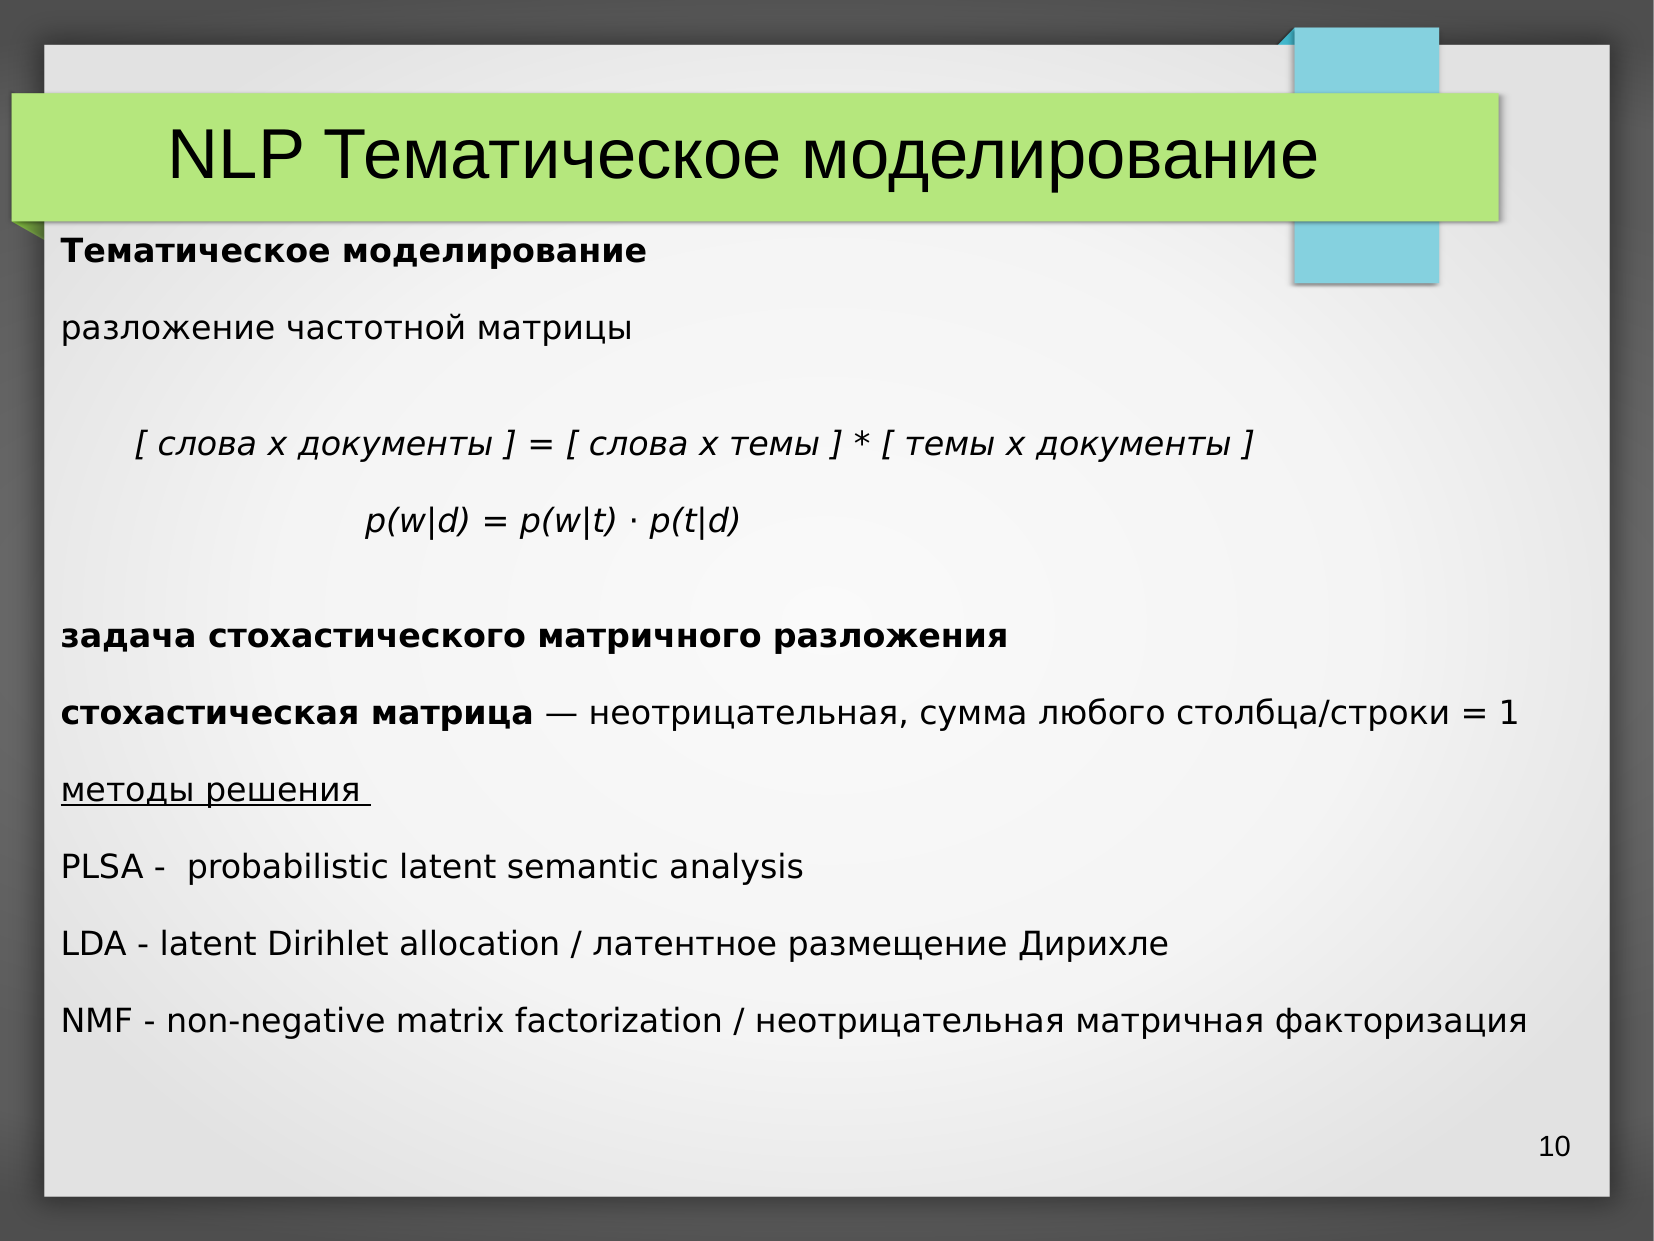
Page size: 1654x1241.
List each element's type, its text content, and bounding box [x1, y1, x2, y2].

title NLP Тематическое моделирование [82, 113, 1406, 194]
text_box Тематическое моделирование разложение частотной матрицы [ слова x документы ] = [ слова х темы ] * [ темы х документы ] p(w|d) = p(w|t) ⋅ p(t|d) задача стохастического матричного разложения стохастическая матрица — неотрицательная, сумма любого столбца/строки = 1 методы решения PLSA - probabilistic latent semantic analysis LDA - latent Dirihlet allocation / латентное размещение Дирихле NMF - non-negative matrix factorization / неотрицательная матричная факторизация [45, 224, 1595, 1087]
picture [0, 0, 1654, 1241]
